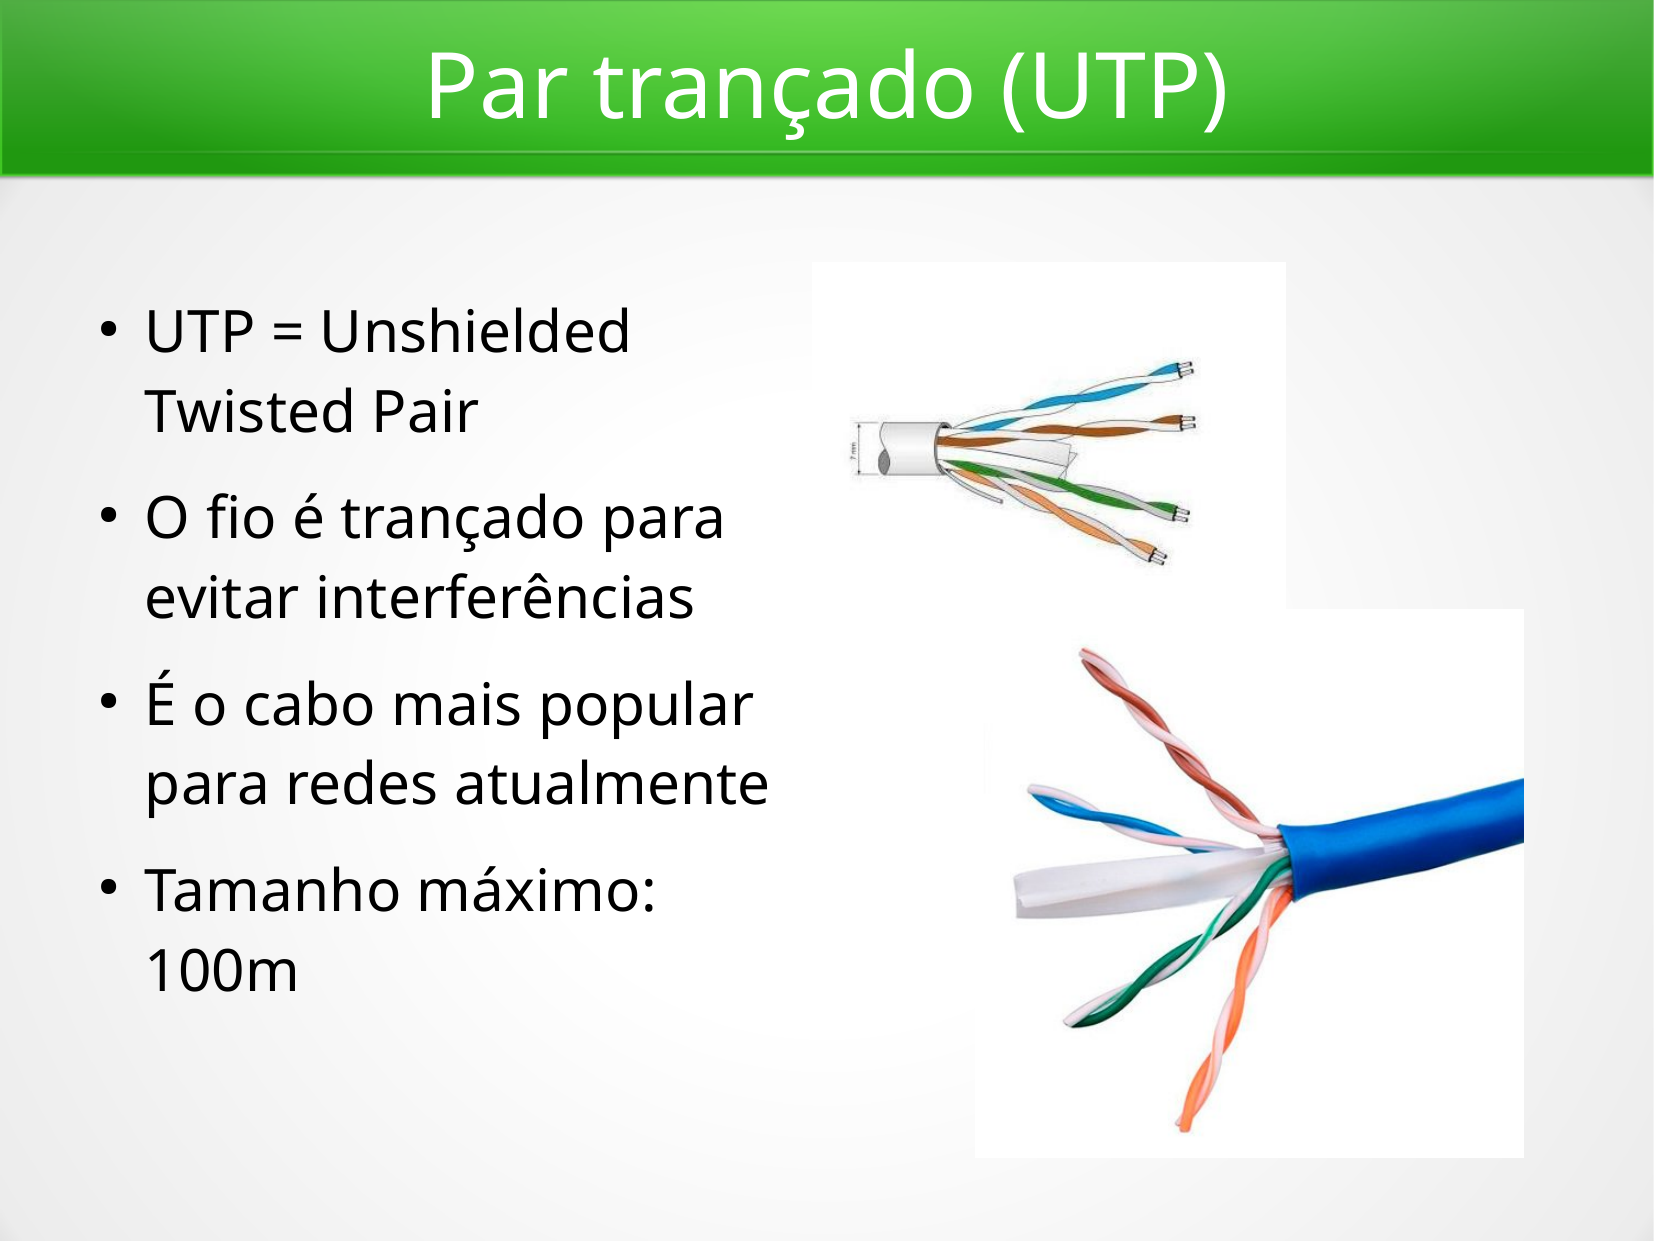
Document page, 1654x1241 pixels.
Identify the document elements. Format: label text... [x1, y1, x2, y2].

picture [0, 0, 1654, 1241]
title Par trançado (UTP) [82, 11, 1571, 154]
list UTP = Unshielded Twisted Pair O fio é trançado para evitar interferências É o cabo mais popular para redes atualmente Tamanho máximo: 100m [82, 290, 809, 1010]
